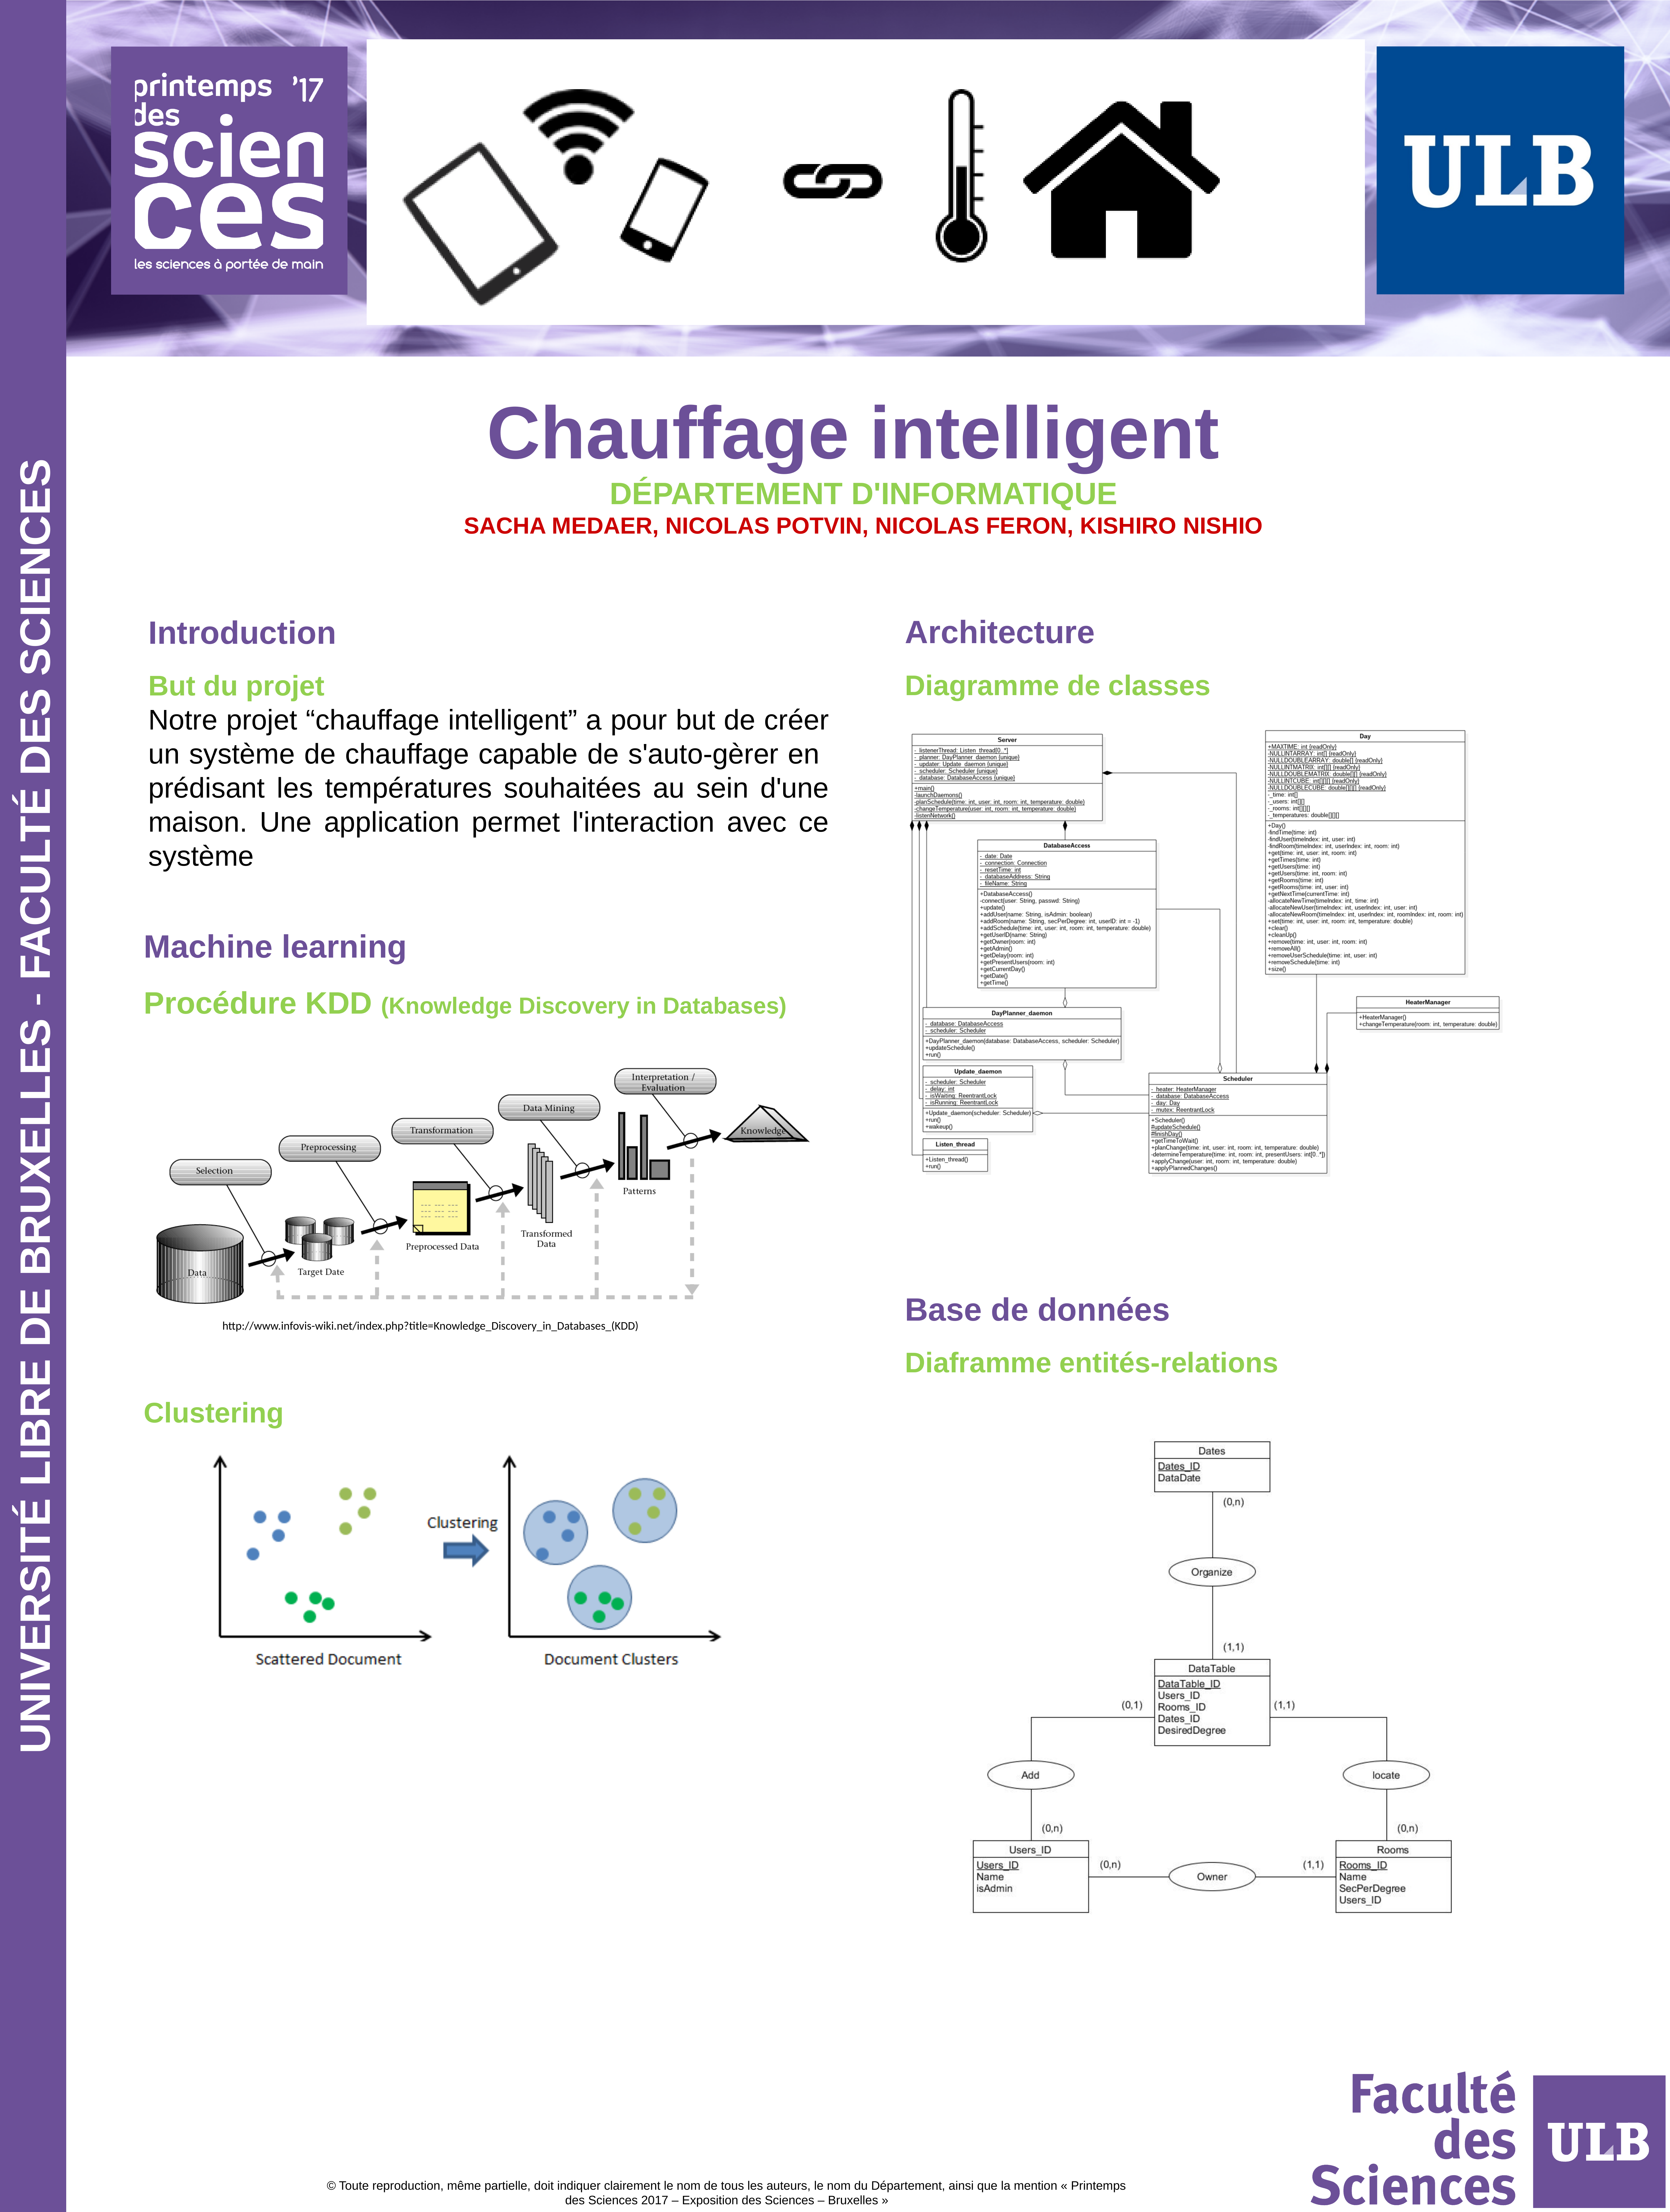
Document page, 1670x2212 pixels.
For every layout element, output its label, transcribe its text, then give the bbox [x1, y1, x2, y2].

text_box Introduction But du projet Notre projet “chauffage intelligent” a pour but de créer un système de chauffage capable de s'auto-gèrer en prédisant les températures souhaitées au sein d'une maison. Une application permet l'interaction avec ce système [144, 590, 835, 855]
text_box Base de données Diaframme entités-relations [900, 1267, 1591, 1535]
text_box UNIVERSITÉ LIBRE DE BRUXELLES - FACULTÉ DES SCIENCES [0, 0, 66, 2212]
picture [1533, 2075, 1666, 2208]
text_box Chauffage intelligent DÉPARTEMENT D'INFORMATIQUE SACHA MEDAER, NICOLAS POTVIN, NICOLAS FERON, KISHIRO NISHIO [103, 382, 1624, 513]
picture [1306, 2062, 1522, 2212]
text_box Machine learning Procédure KDD (Knowledge Discovery in Databases) Clustering [139, 904, 830, 1316]
picture [195, 1439, 753, 1693]
picture [959, 1427, 1466, 1928]
text_box Machine learning Procédure KDD (Knowledge Discovery in Databases) Clustering [139, 1335, 830, 2076]
text_box http://www.infovis-wiki.net/index.php?title=Knowledge_Discovery_in_Databases_(KDD) [218, 1316, 901, 1335]
picture [908, 726, 1517, 1192]
picture [139, 1028, 821, 1341]
text_box © Toute reproduction, même partielle, doit indiquer clairement le nom de tous les auteurs, le nom du Département, ainsi que la mention « Printemps des Sciences 2017 – Exposition des Sciences – Bruxelles » [319, 2175, 1134, 2212]
text_box Architecture Diagramme de classes [900, 590, 1598, 888]
picture [66, 0, 1670, 357]
